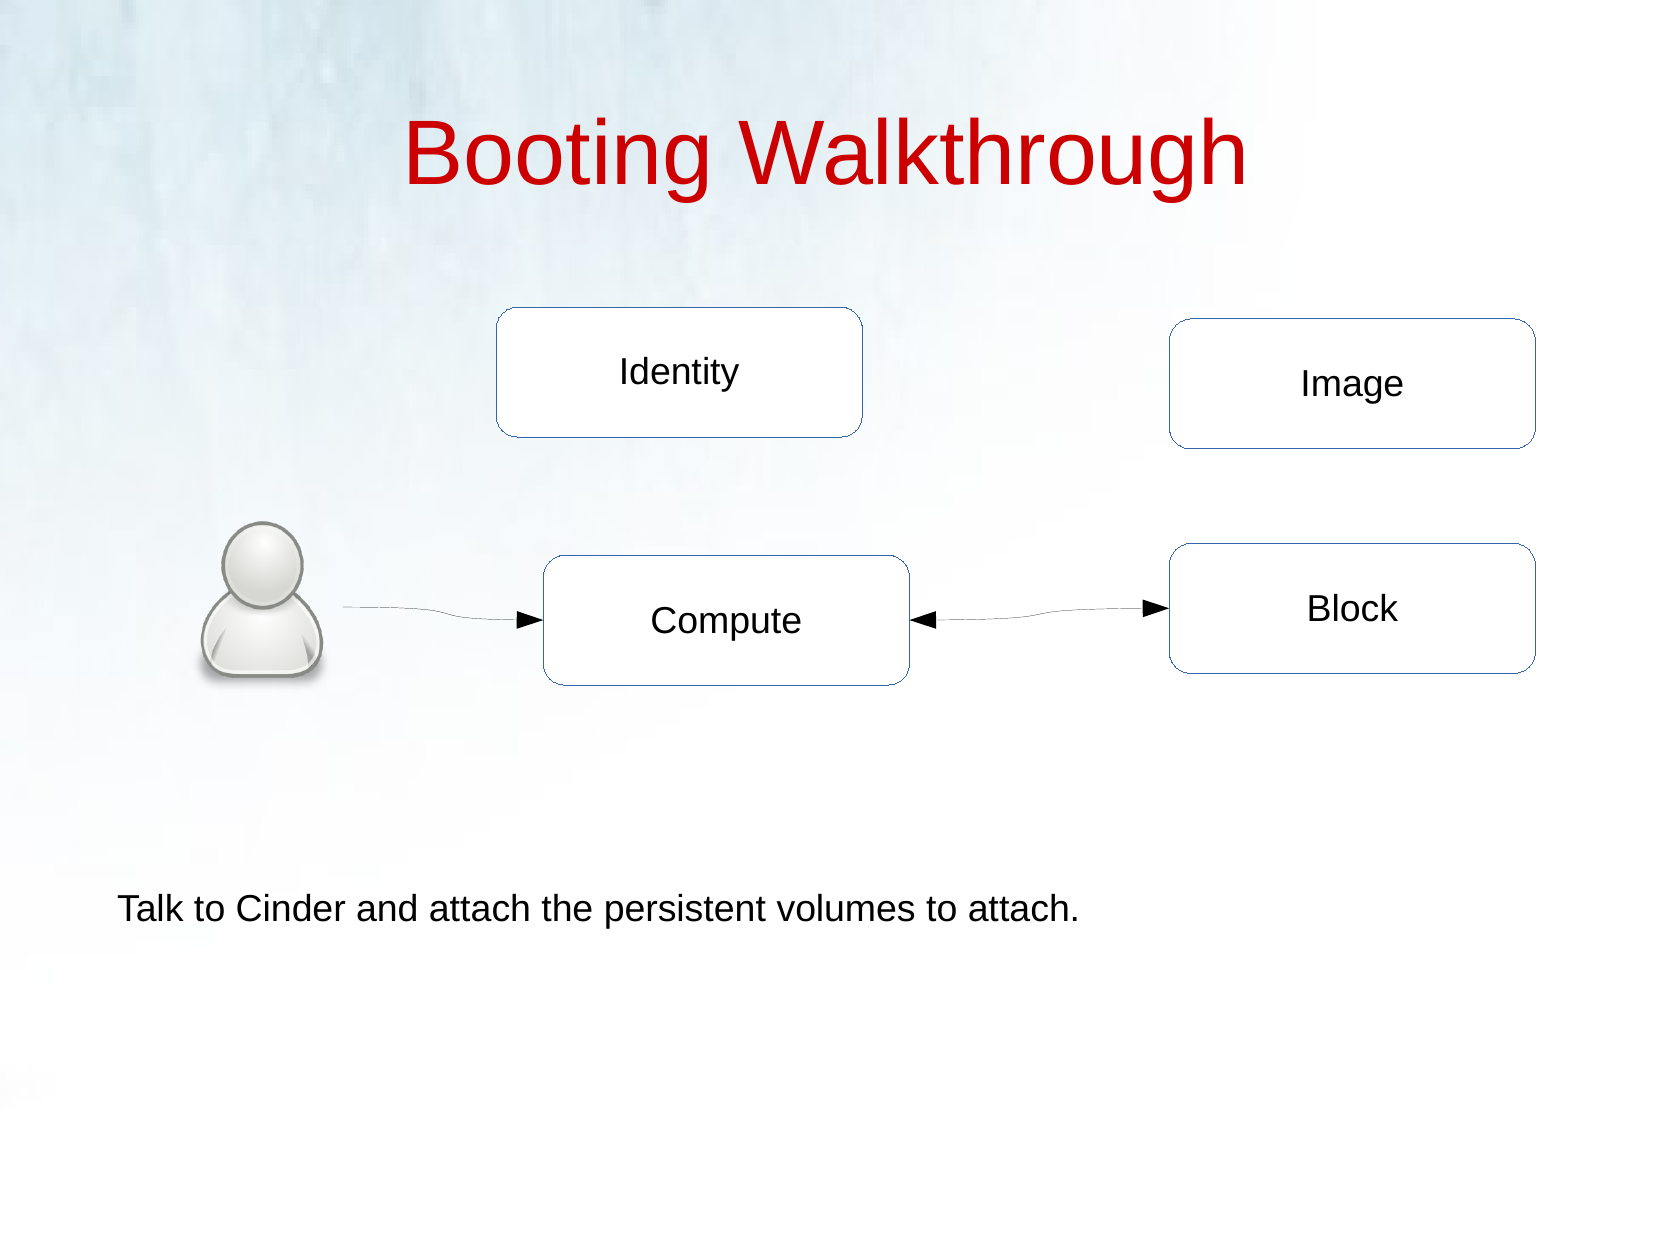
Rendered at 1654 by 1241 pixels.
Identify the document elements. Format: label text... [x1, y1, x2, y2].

text_box Identity [496, 307, 863, 438]
text_box Block [1169, 543, 1536, 674]
text_box Image [1169, 318, 1536, 449]
text_box Talk to Cinder and attach the persistent volumes to attach. [102, 880, 1371, 980]
title Booting Walkthrough [82, 49, 1571, 257]
text_box Compute [543, 555, 910, 686]
picture [0, 0, 1654, 1241]
